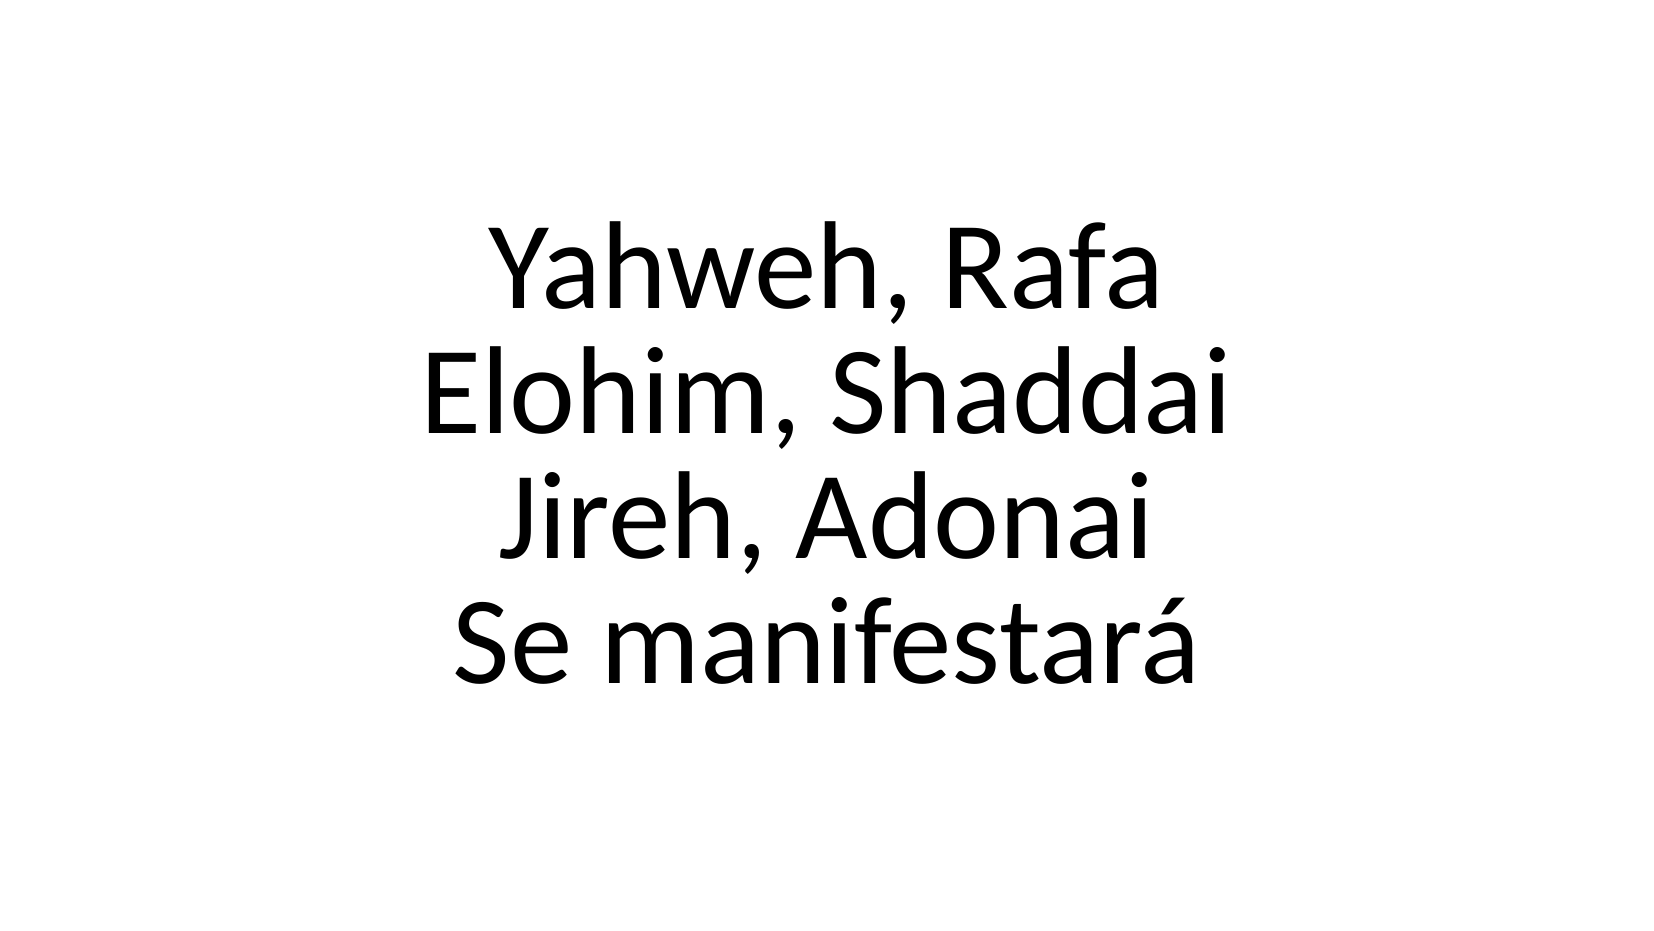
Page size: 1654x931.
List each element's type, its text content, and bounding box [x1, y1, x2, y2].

title Yahweh, Rafa Elohim, Shaddai Jireh, Adonai Se manifestará [0, 0, 1654, 931]
